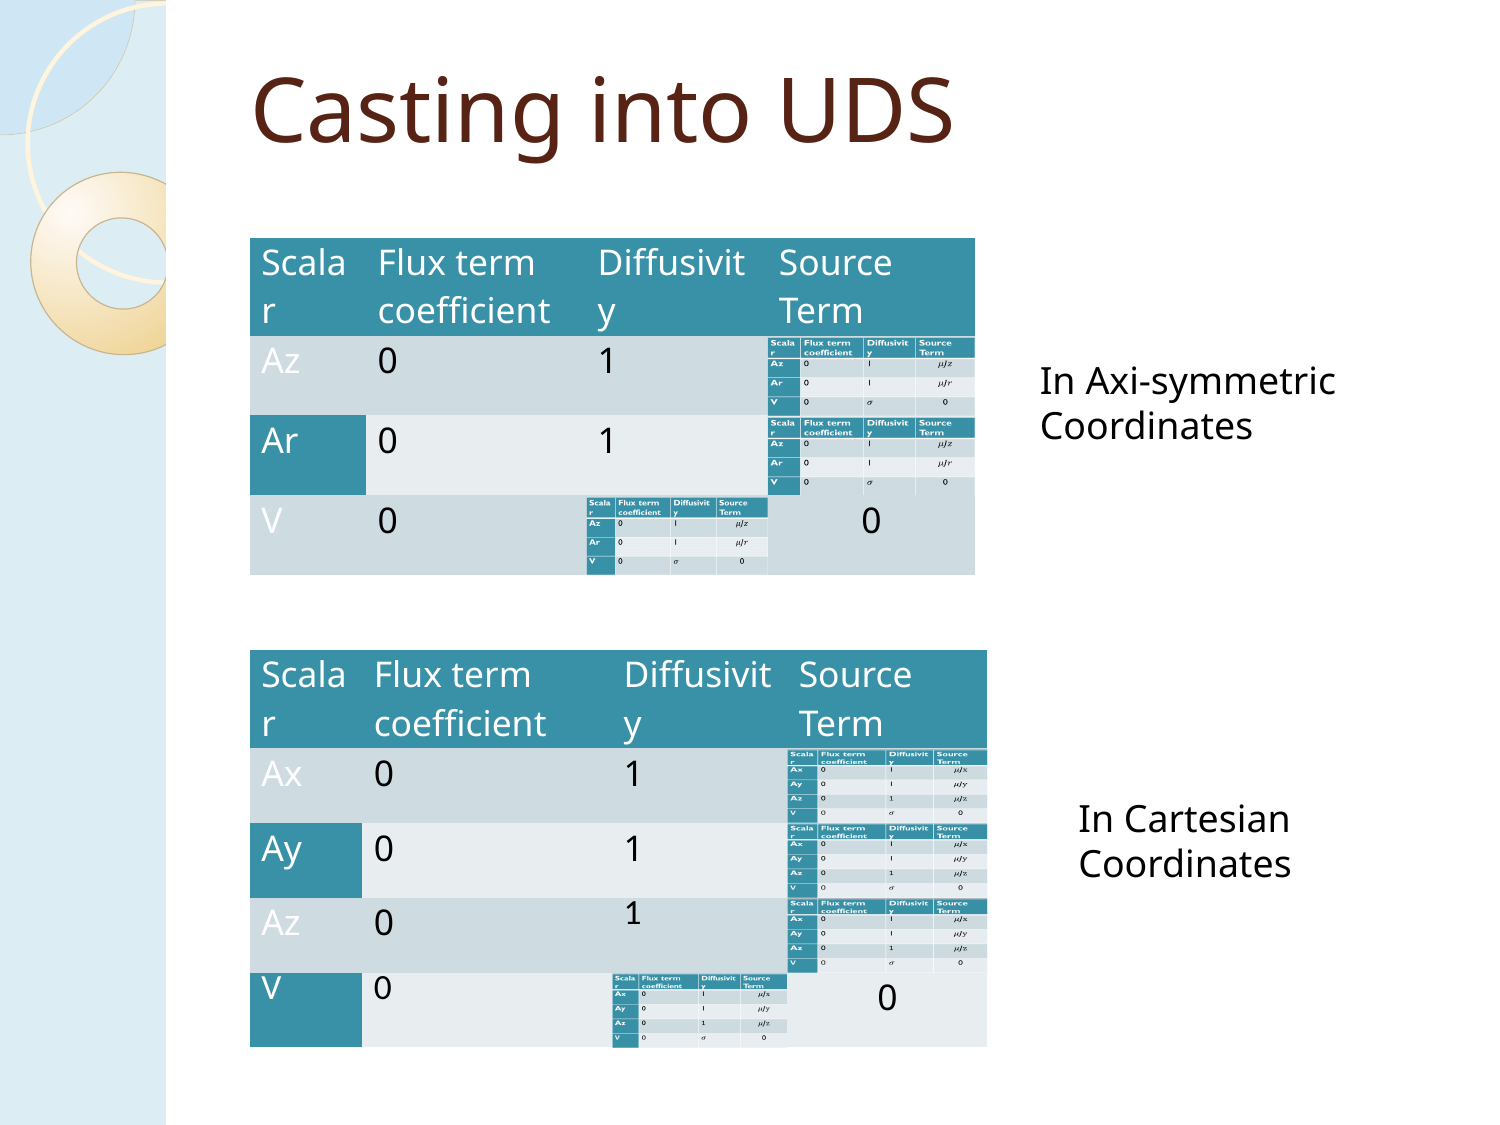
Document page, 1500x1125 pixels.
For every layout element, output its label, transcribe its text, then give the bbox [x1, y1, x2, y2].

table_cell [787, 748, 987, 823]
table_cell 0 [787, 973, 987, 1047]
table_cell 0 [366, 415, 587, 495]
table_cell Az [250, 336, 366, 415]
table_cell [587, 495, 768, 575]
table_cell [787, 823, 987, 898]
table_cell 0 [366, 495, 587, 575]
table_cell Ay [250, 823, 362, 898]
table_cell 1 [612, 748, 787, 823]
table_cell [612, 973, 787, 1047]
table_header Scalar [250, 650, 362, 748]
table_cell 0 [362, 823, 612, 898]
table_cell 0 [362, 748, 612, 823]
table_cell 0 [362, 973, 612, 1047]
table_cell [787, 898, 987, 973]
table_cell Ar [250, 415, 366, 495]
text_box In Cartesian Coordinates [1063, 787, 1364, 893]
table_header Source Term [768, 238, 975, 336]
table_header Flux term coefficient [366, 238, 587, 336]
table_cell V [250, 495, 366, 575]
table_cell 1 [587, 415, 768, 495]
title Casting into UDS [235, 45, 1466, 233]
table_header Diffusivity [587, 238, 768, 336]
table_header Source Term [787, 650, 987, 748]
table_header Scalar [250, 238, 366, 336]
table_header Flux term coefficient [362, 650, 612, 748]
table_cell 0 [366, 336, 587, 415]
text_box In Axi-symmetric Coordinates [1024, 349, 1400, 455]
table_cell Ax [250, 748, 362, 823]
table_cell 1 [612, 898, 787, 973]
table_cell 0 [768, 495, 975, 575]
table_cell 0 [362, 898, 612, 973]
table_cell 1 [612, 823, 787, 898]
table_cell Az [250, 898, 362, 973]
table_cell [768, 415, 975, 495]
table_header Diffusivity [612, 650, 787, 748]
table_cell 1 [587, 336, 768, 415]
table_cell V [250, 973, 362, 1047]
table_cell [768, 336, 975, 415]
